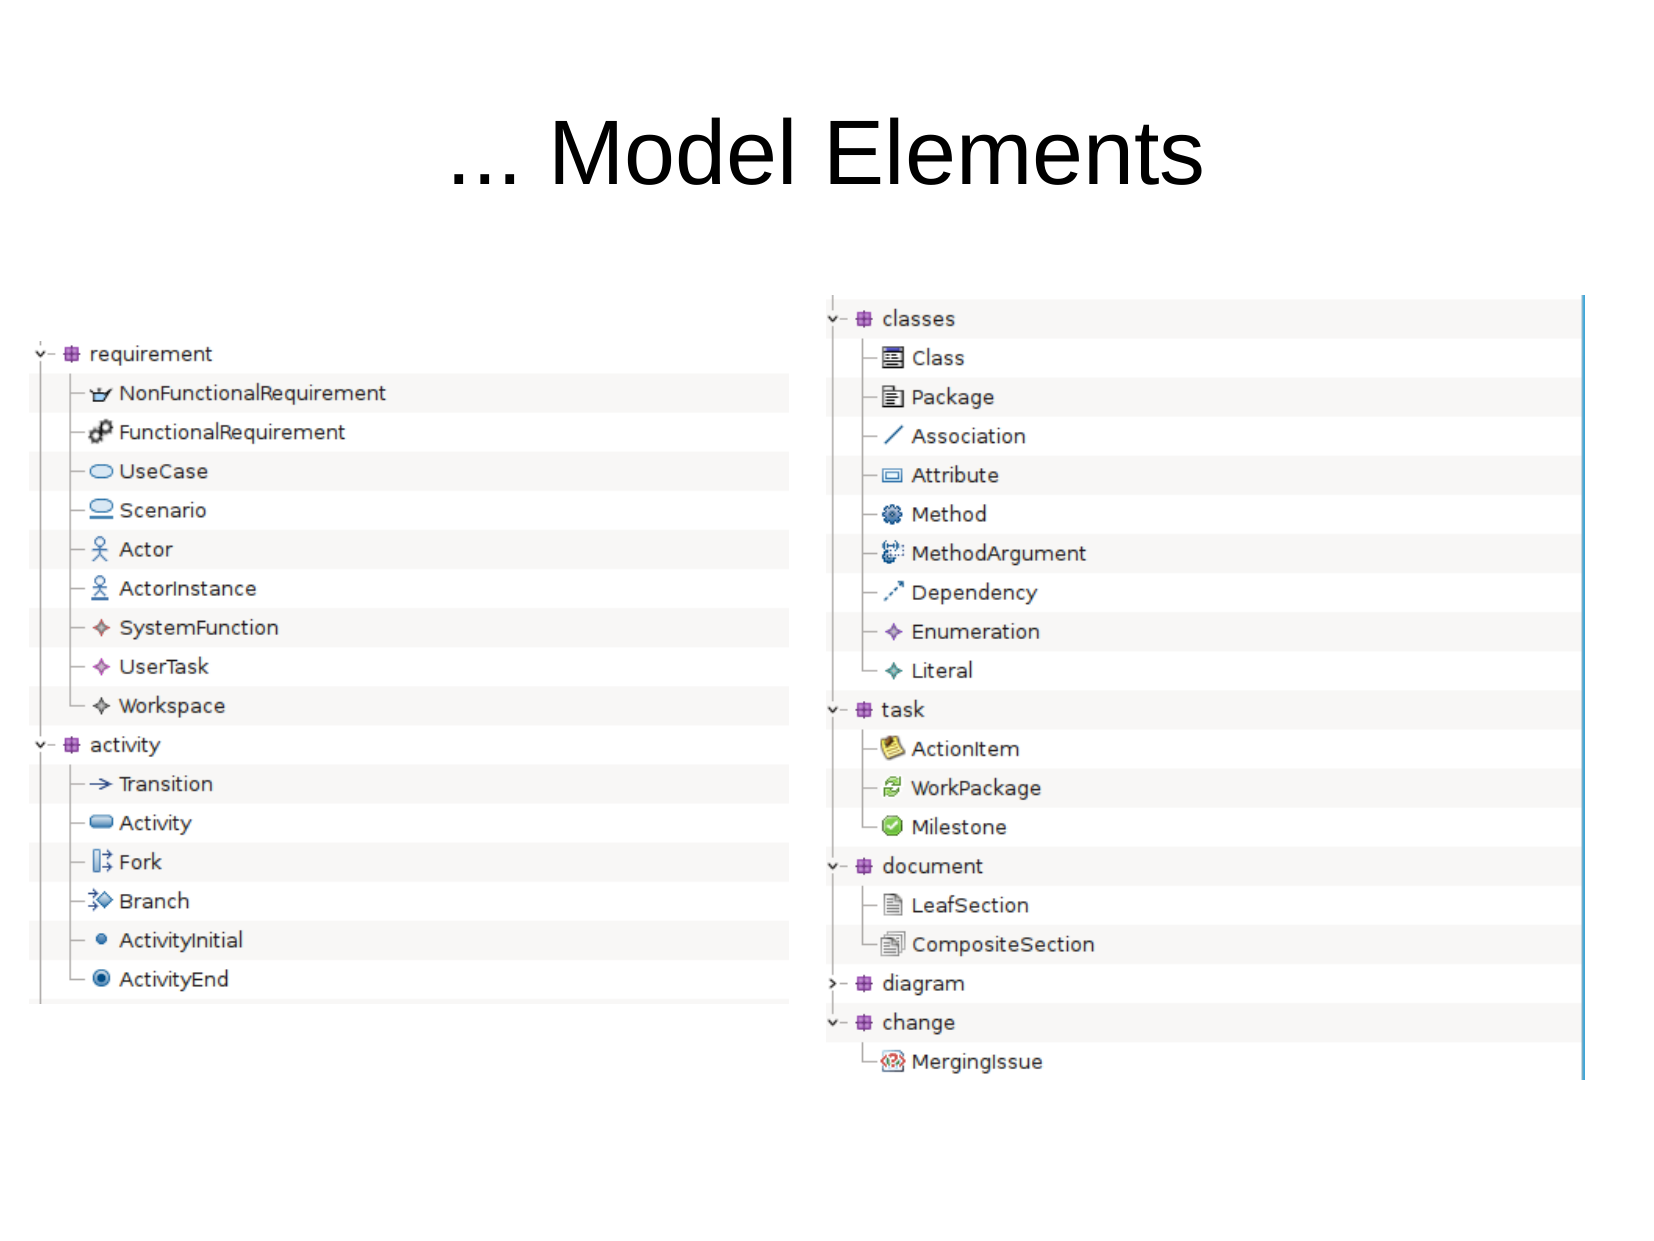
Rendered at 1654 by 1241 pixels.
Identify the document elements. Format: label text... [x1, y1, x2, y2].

picture [29, 341, 789, 1004]
title ... Model Elements [82, 49, 1571, 257]
picture [826, 295, 1585, 1080]
